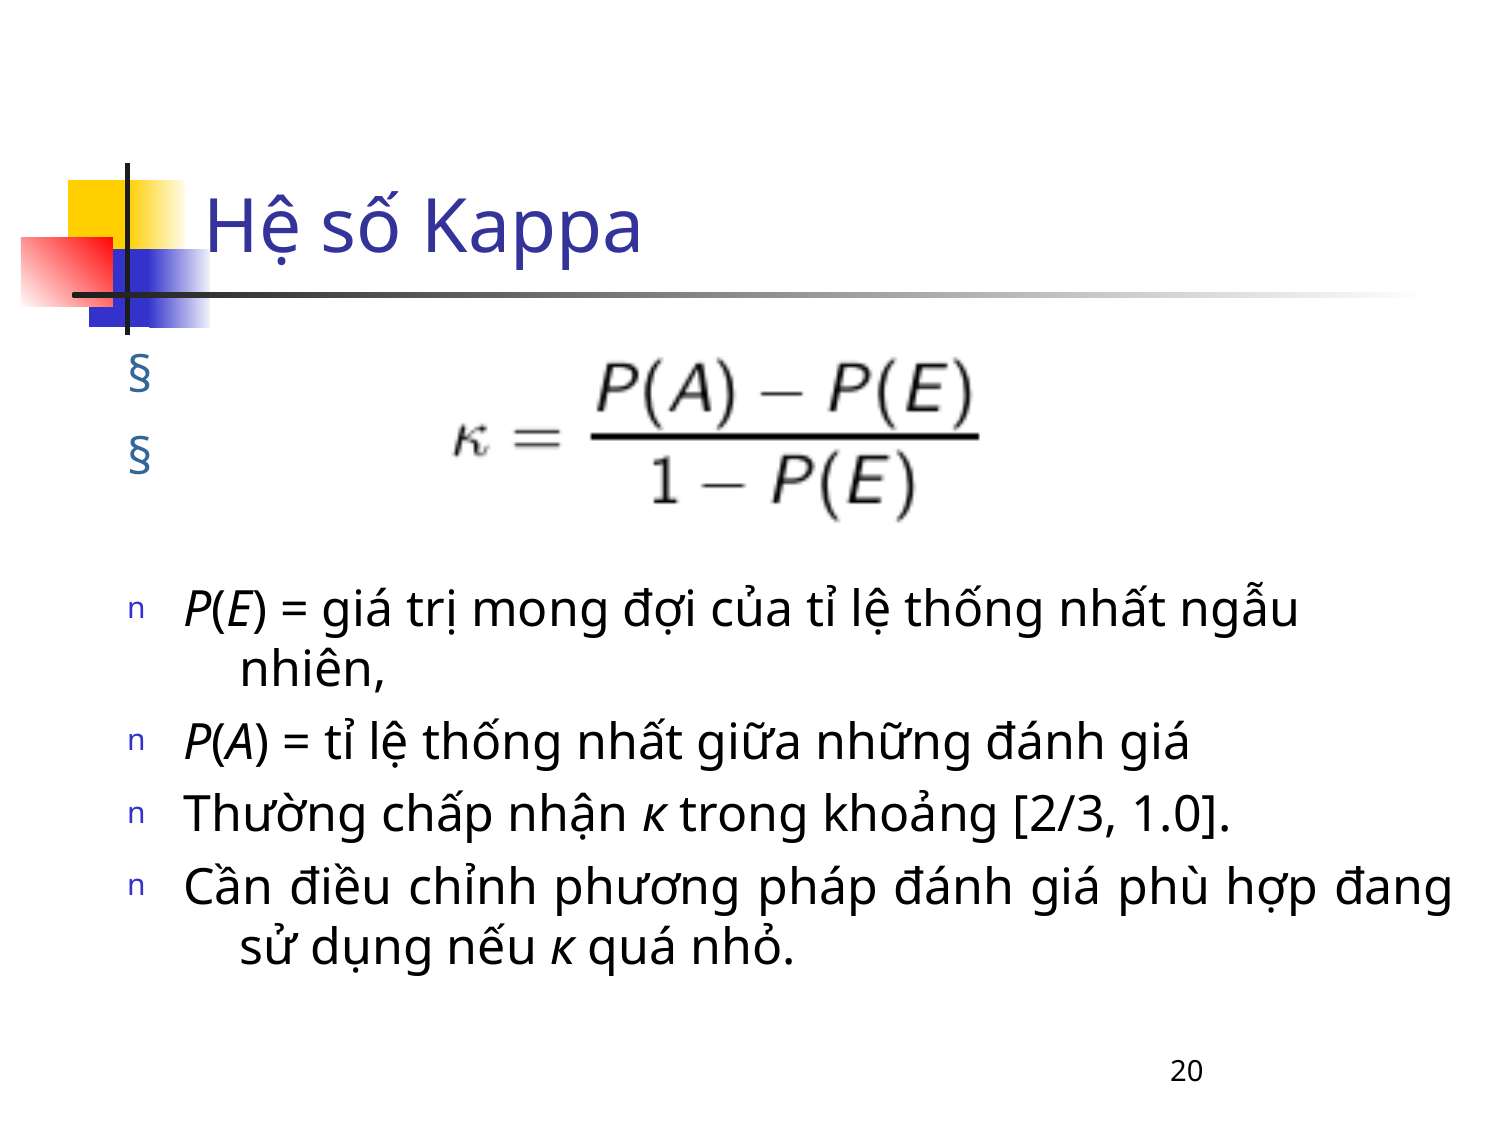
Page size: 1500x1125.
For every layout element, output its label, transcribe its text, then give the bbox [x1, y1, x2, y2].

list P(E) = giá trị mong đợi của tỉ lệ thống nhất ngẫu nhiên, P(A) = tỉ lệ thống nhất giữa những đánh giá Thường chấp nhận к trong khoảng [2/3, 1.0]. Cần điều chỉnh phương pháp đánh giá phù hợp đang sử dụng nếu к quá nhỏ. [112, 331, 1471, 1071]
title Hệ số Kappa [188, 35, 1468, 275]
picture [431, 331, 999, 539]
text_box 20 [1155, 1071, 1468, 1100]
